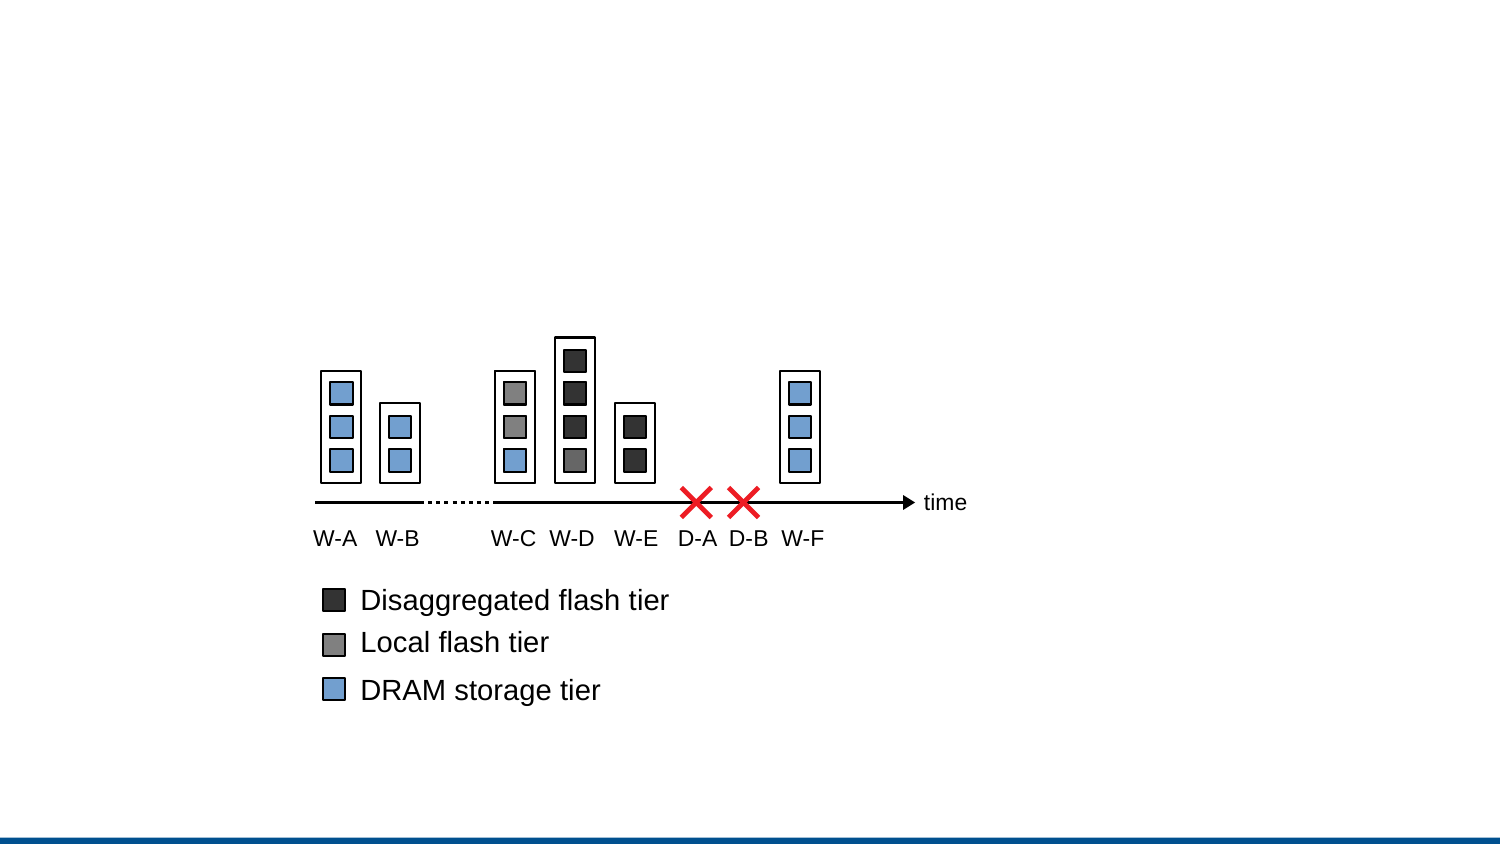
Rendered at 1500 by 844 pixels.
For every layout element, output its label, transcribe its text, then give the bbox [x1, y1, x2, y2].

text_box [330, 449, 353, 472]
text_box [623, 415, 647, 439]
text_box [788, 382, 812, 405]
text_box [563, 415, 587, 439]
text_box [388, 449, 412, 472]
text_box [788, 415, 812, 439]
text_box [623, 449, 647, 472]
text_box [330, 415, 353, 439]
text_box [503, 382, 527, 405]
text_box [322, 633, 346, 657]
text_box [388, 415, 412, 439]
text_box [503, 449, 527, 472]
text_box [322, 588, 346, 612]
text_box [503, 415, 527, 439]
text_box [330, 382, 353, 405]
text_box [563, 449, 587, 472]
text_box [563, 350, 587, 373]
text_box [563, 382, 587, 405]
text_box Disaggregated flash tier [345, 576, 697, 634]
text_box DRAM storage tier [345, 676, 622, 724]
text_box Local flash tier [345, 618, 769, 676]
text_box W-A W-B W-C W-D W-E D-A D-B W-F [298, 517, 841, 575]
text_box [788, 449, 812, 472]
text_box time [909, 482, 991, 540]
text_box [322, 677, 346, 701]
